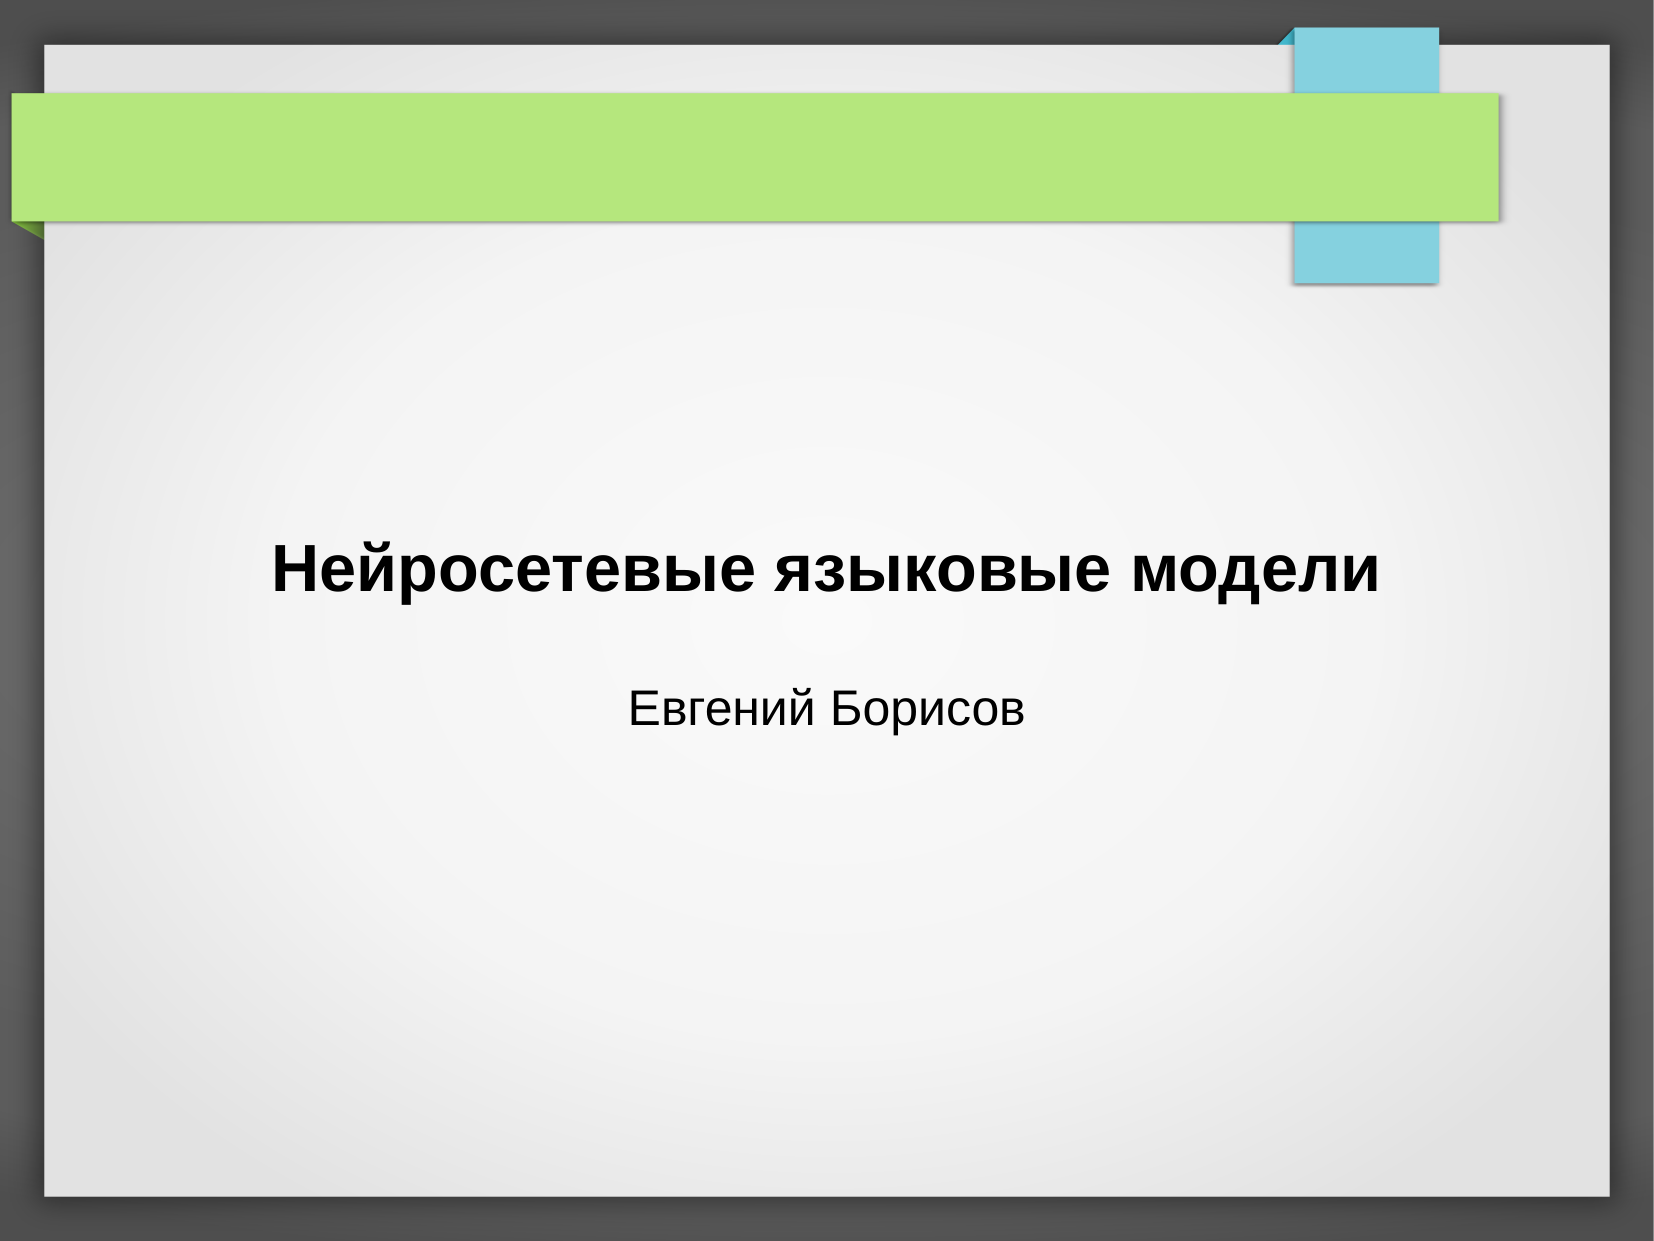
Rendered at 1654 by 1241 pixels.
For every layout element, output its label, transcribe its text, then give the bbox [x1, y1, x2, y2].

subtitle Нейросетевые языковые модели Евгений Борисов [82, 290, 1571, 1010]
picture [0, 0, 1654, 1241]
